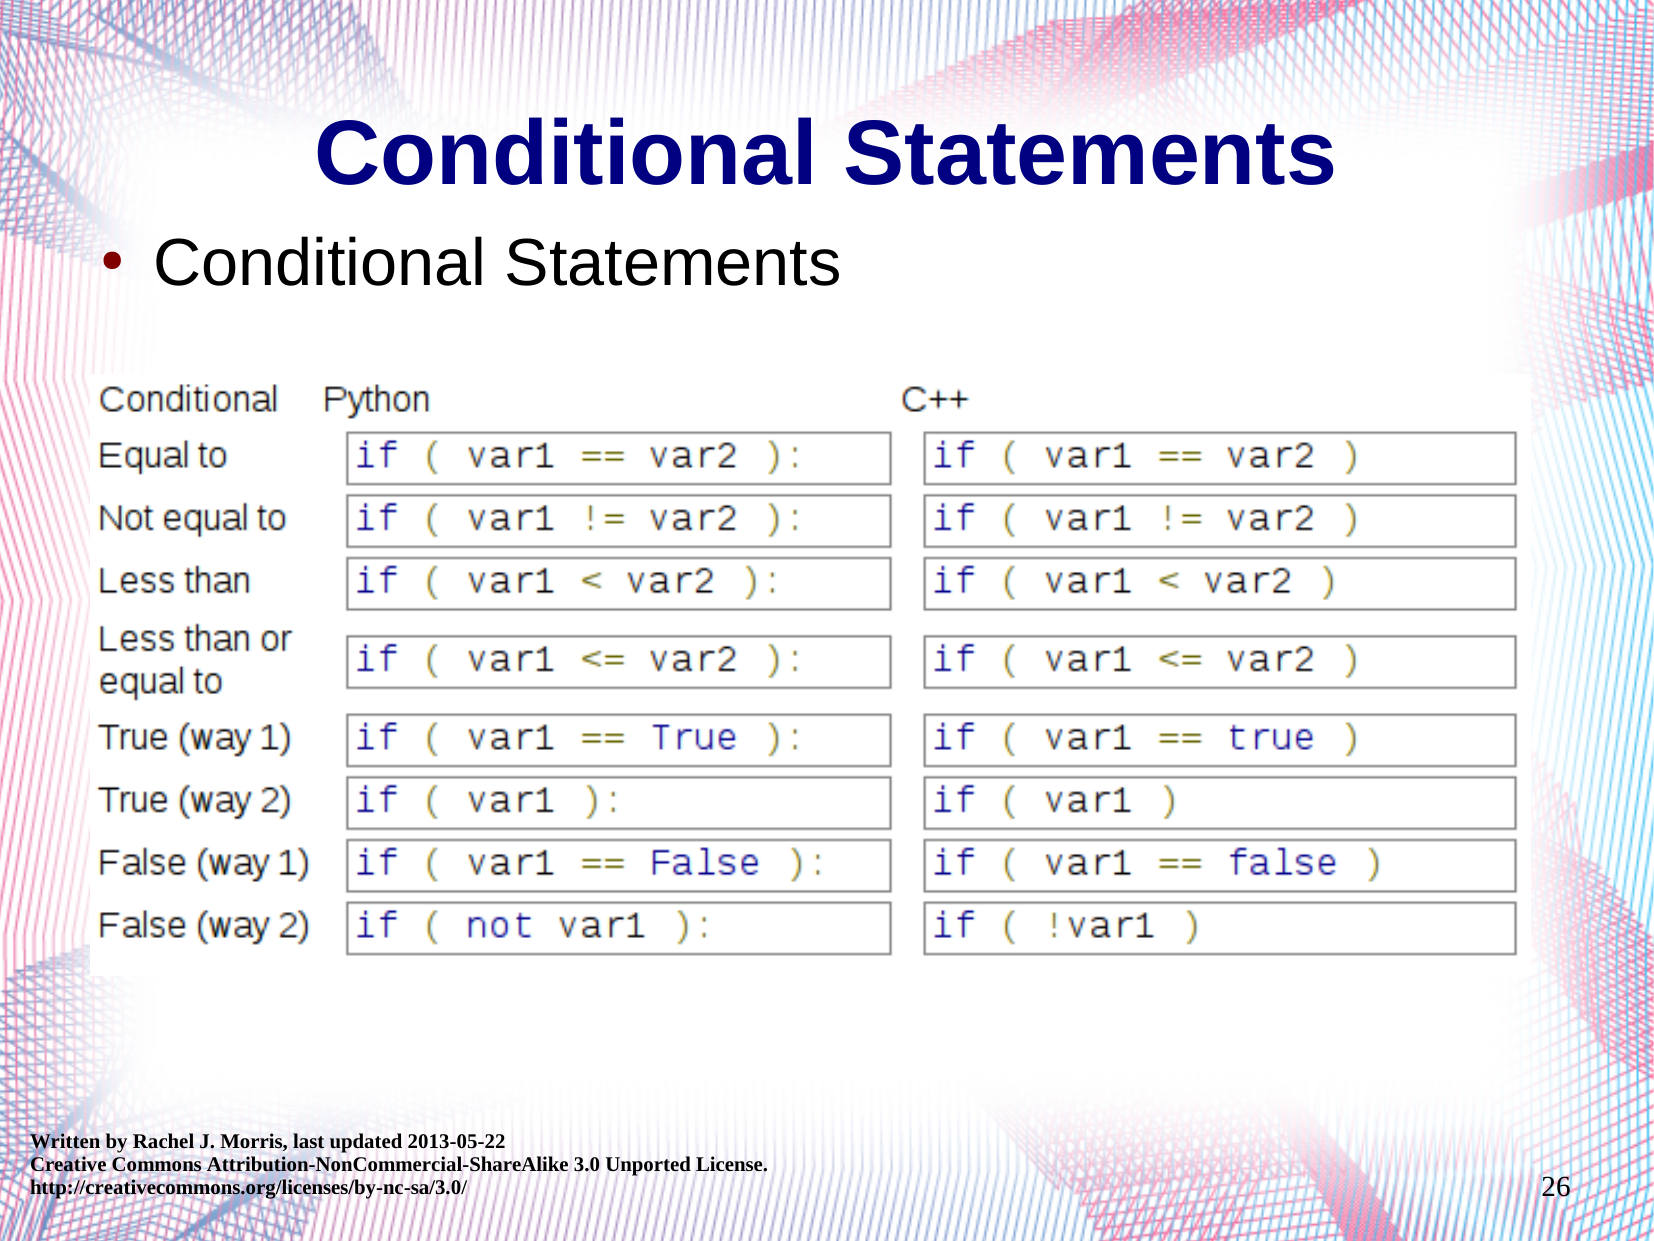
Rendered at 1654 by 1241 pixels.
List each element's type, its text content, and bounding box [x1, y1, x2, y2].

list Conditional Statements [82, 225, 1571, 346]
picture [0, 0, 1654, 1241]
title Conditional Statements [82, 49, 1571, 225]
